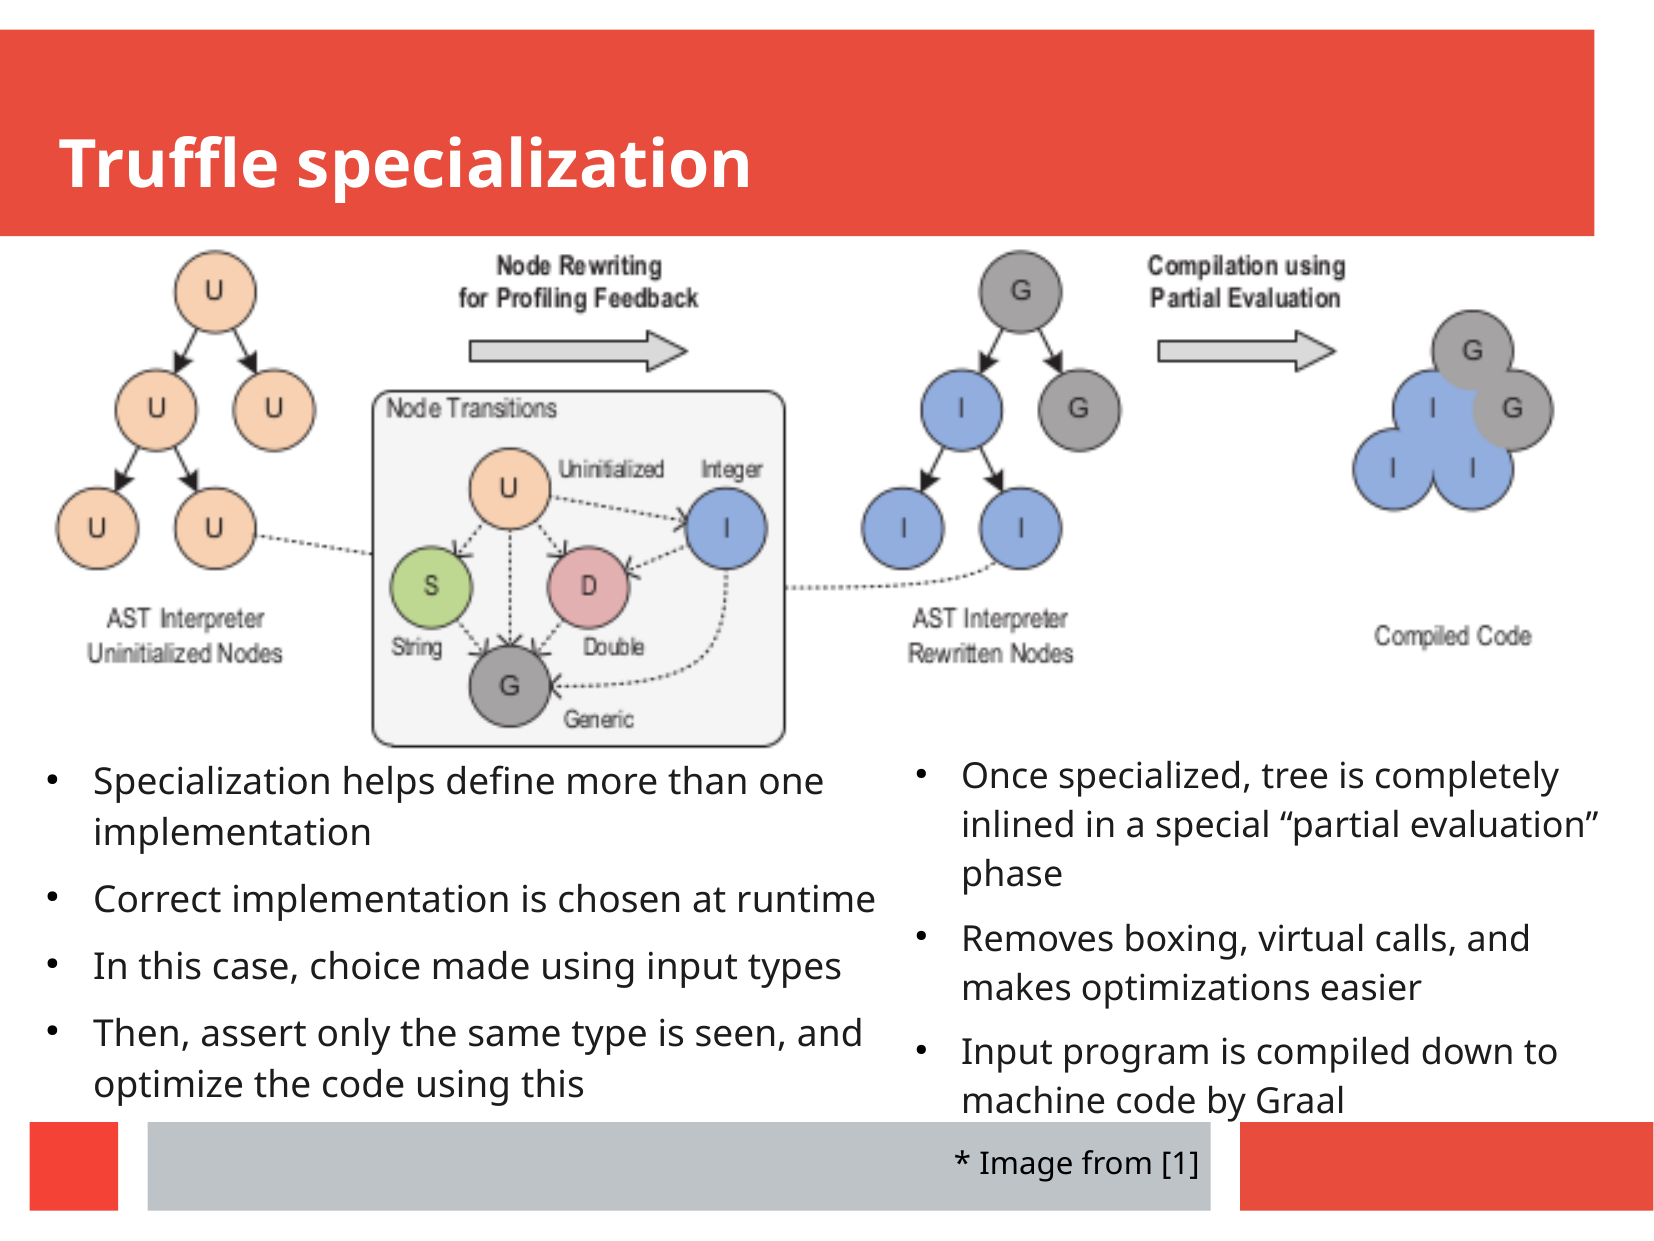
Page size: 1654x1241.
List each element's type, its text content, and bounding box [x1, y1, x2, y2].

list * Image from [1] [645, 1125, 1201, 1201]
list Once specialized, tree is completely inlined in a special “partial evaluation” phase Removes boxing, virtual calls, and makes optimizations easier Input program is compiled down to machine code by Graal [900, 750, 1636, 1126]
list Specialization helps define more than one implementation Correct implementation is chosen at runtime In this case, choice made using input types Then, assert only the same type is seen, and optimize the code using this [30, 755, 886, 1126]
picture [48, 243, 1565, 756]
title Truffle specialization [59, 59, 1595, 207]
